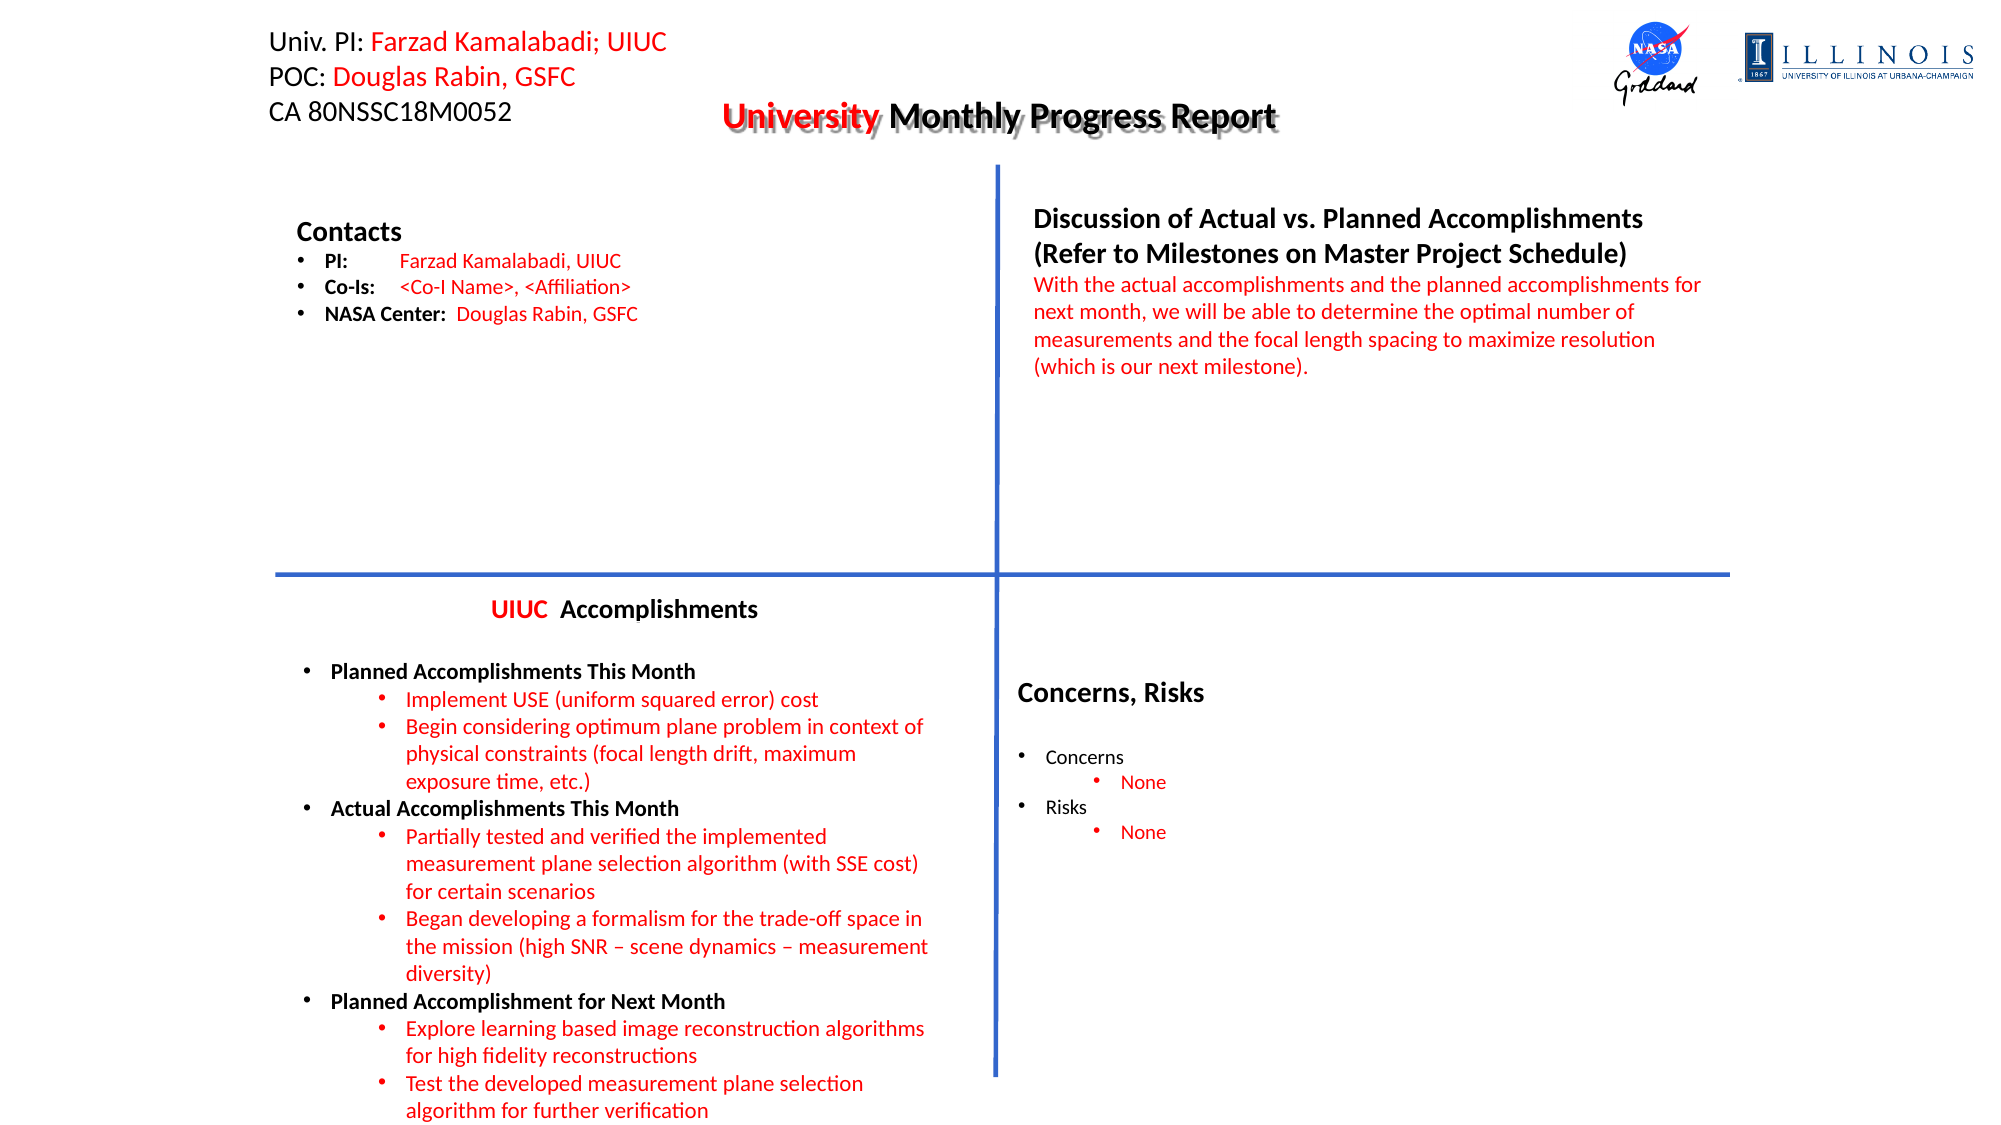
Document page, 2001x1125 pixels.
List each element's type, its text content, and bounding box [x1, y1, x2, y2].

text_box University Monthly Progress Report [303, 76, 1696, 152]
text_box Discussion of Actual vs. Planned Accomplishments (Refer to Milestones on Master Project Schedule) With the actual accomplishments and the planned accomplishments for next month, we will be able to determine the optimal number of measurements and the focal length spacing to maximize resolution (which is our next milestone). [1018, 146, 1734, 387]
text_box Univ. PI: Farzad Kamalabadi; UIUC POC: Douglas Rabin, GSFC CA 80NSSC18M0052 [254, 14, 858, 134]
text_box Concerns, Risks Concerns None Risks None [1002, 620, 1714, 936]
text_box UIUC Accomplishments Planned Accomplishments This Month Implement USE (uniform squared error) cost Begin considering optimum plane problem in context of physical constraints (focal length drift, maximum exposure time, etc.) Actual Accomplishments This Month Partially tested and verified the implemented measurement plane selection algorithm (with SSE cost) for certain scenarios Began developing a formalism for the trade-off space in the mission (high SNR – scene dynamics – measurement diversity) Planned Accomplishment for Next Month Explore learning based image reconstruction algorithms for high fidelity reconstructions Test the developed measurement plane selection algorithm for further verification [289, 584, 960, 961]
picture [1572, 10, 1974, 112]
text_box Contacts PI: Farzad Kamalabadi, UIUC Co-Is: <Co-I Name>, <Affiliation> NASA Center: Douglas Rabin, GSFC [281, 159, 997, 513]
